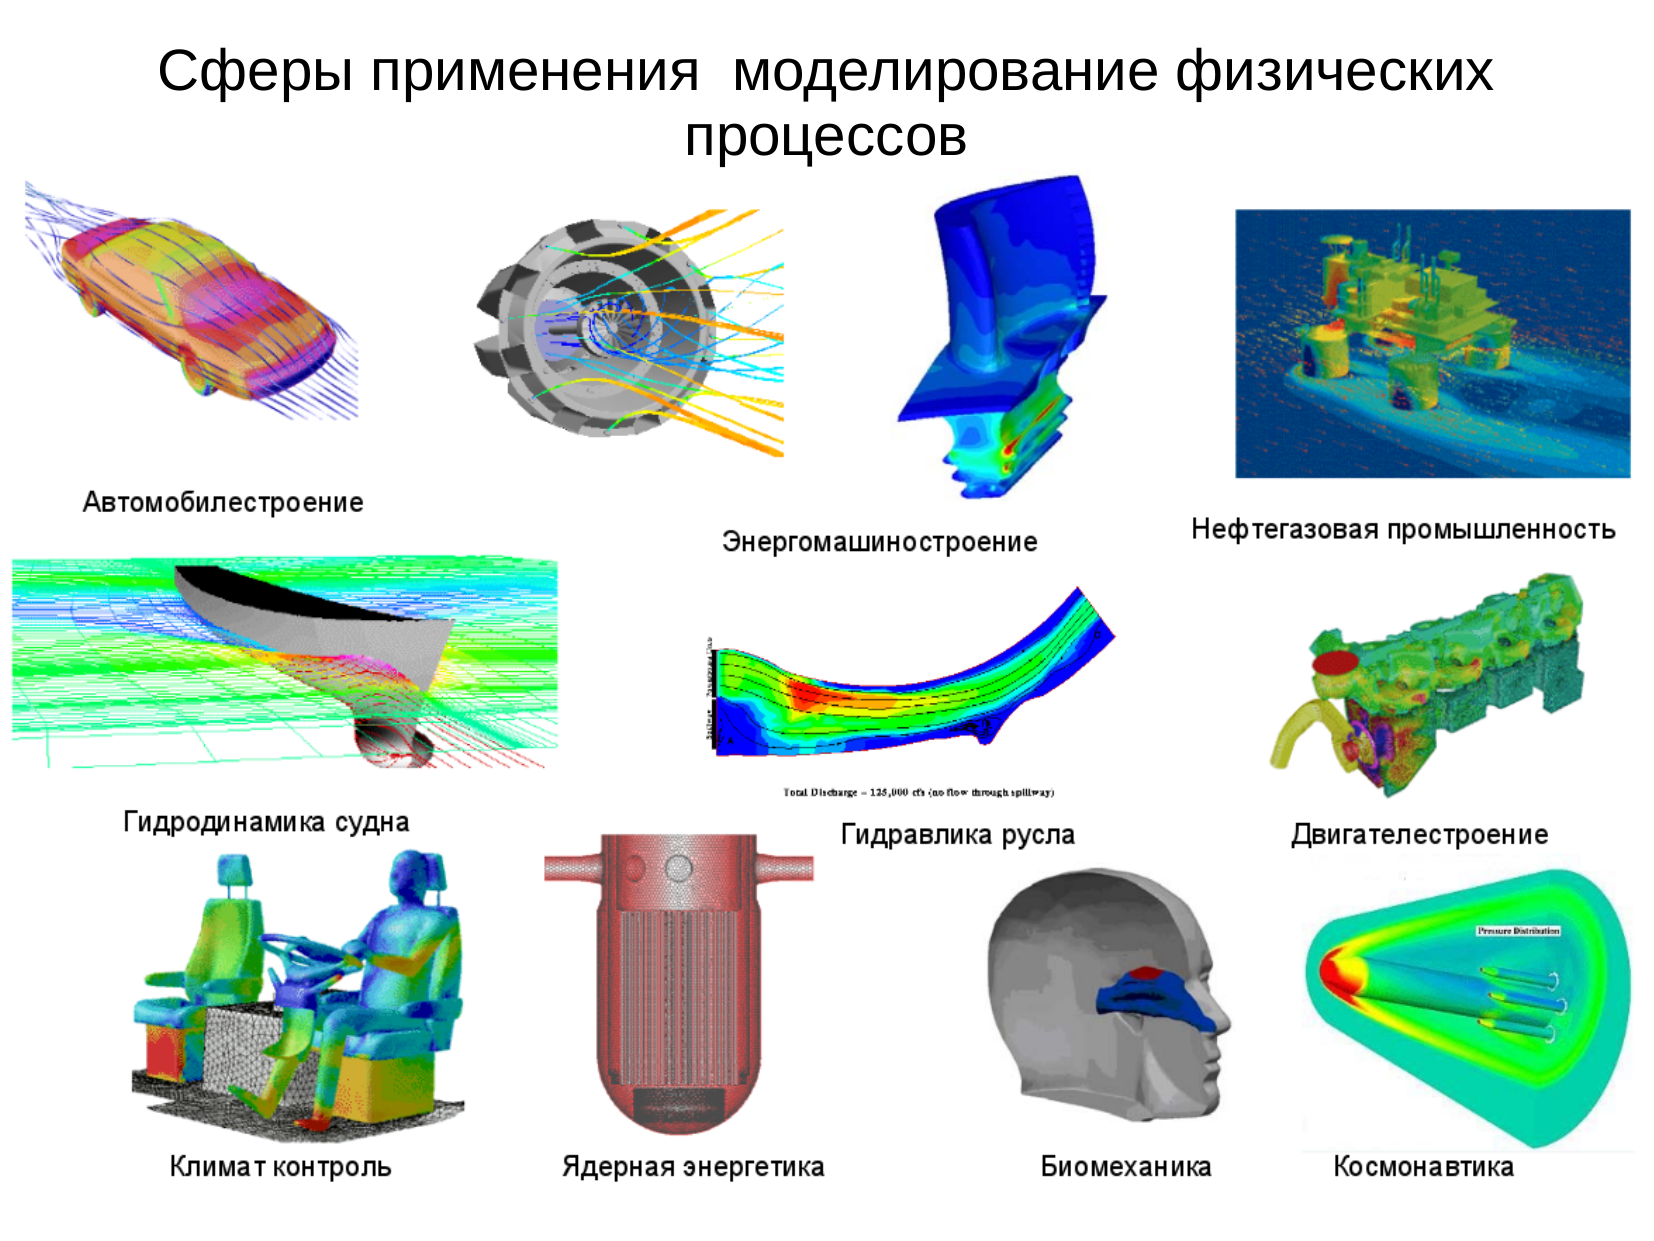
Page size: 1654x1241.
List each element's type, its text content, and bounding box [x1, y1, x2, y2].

title Сферы применения моделирование физических процессов [82, 0, 1571, 207]
picture [0, 163, 1654, 1241]
